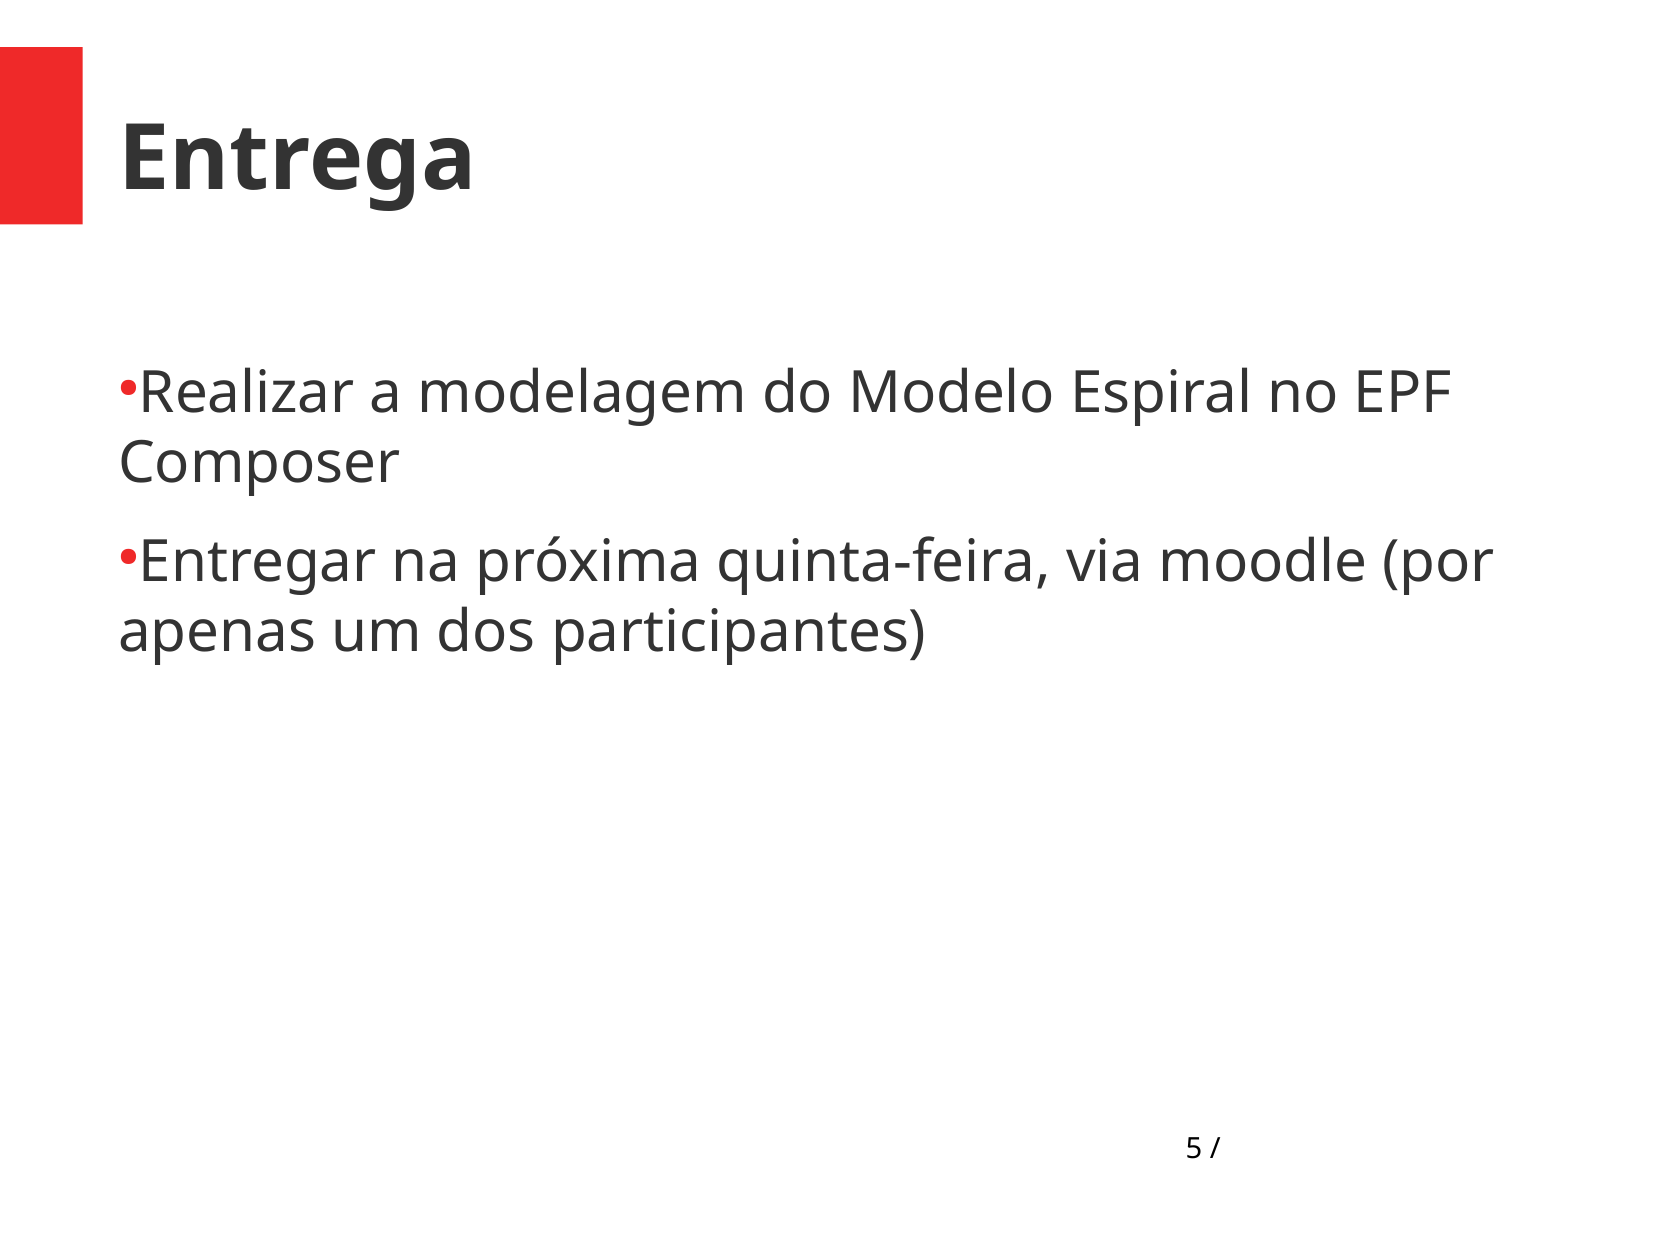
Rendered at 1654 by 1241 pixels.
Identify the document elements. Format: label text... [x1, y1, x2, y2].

text_box 5 / [1185, 1129, 1571, 1216]
list Realizar a modelagem do Modelo Espiral no EPF Composer Entregar na próxima quinta-feira, via moodle (por apenas um dos participantes) [118, 354, 1536, 1074]
title Entrega [118, 49, 1571, 257]
